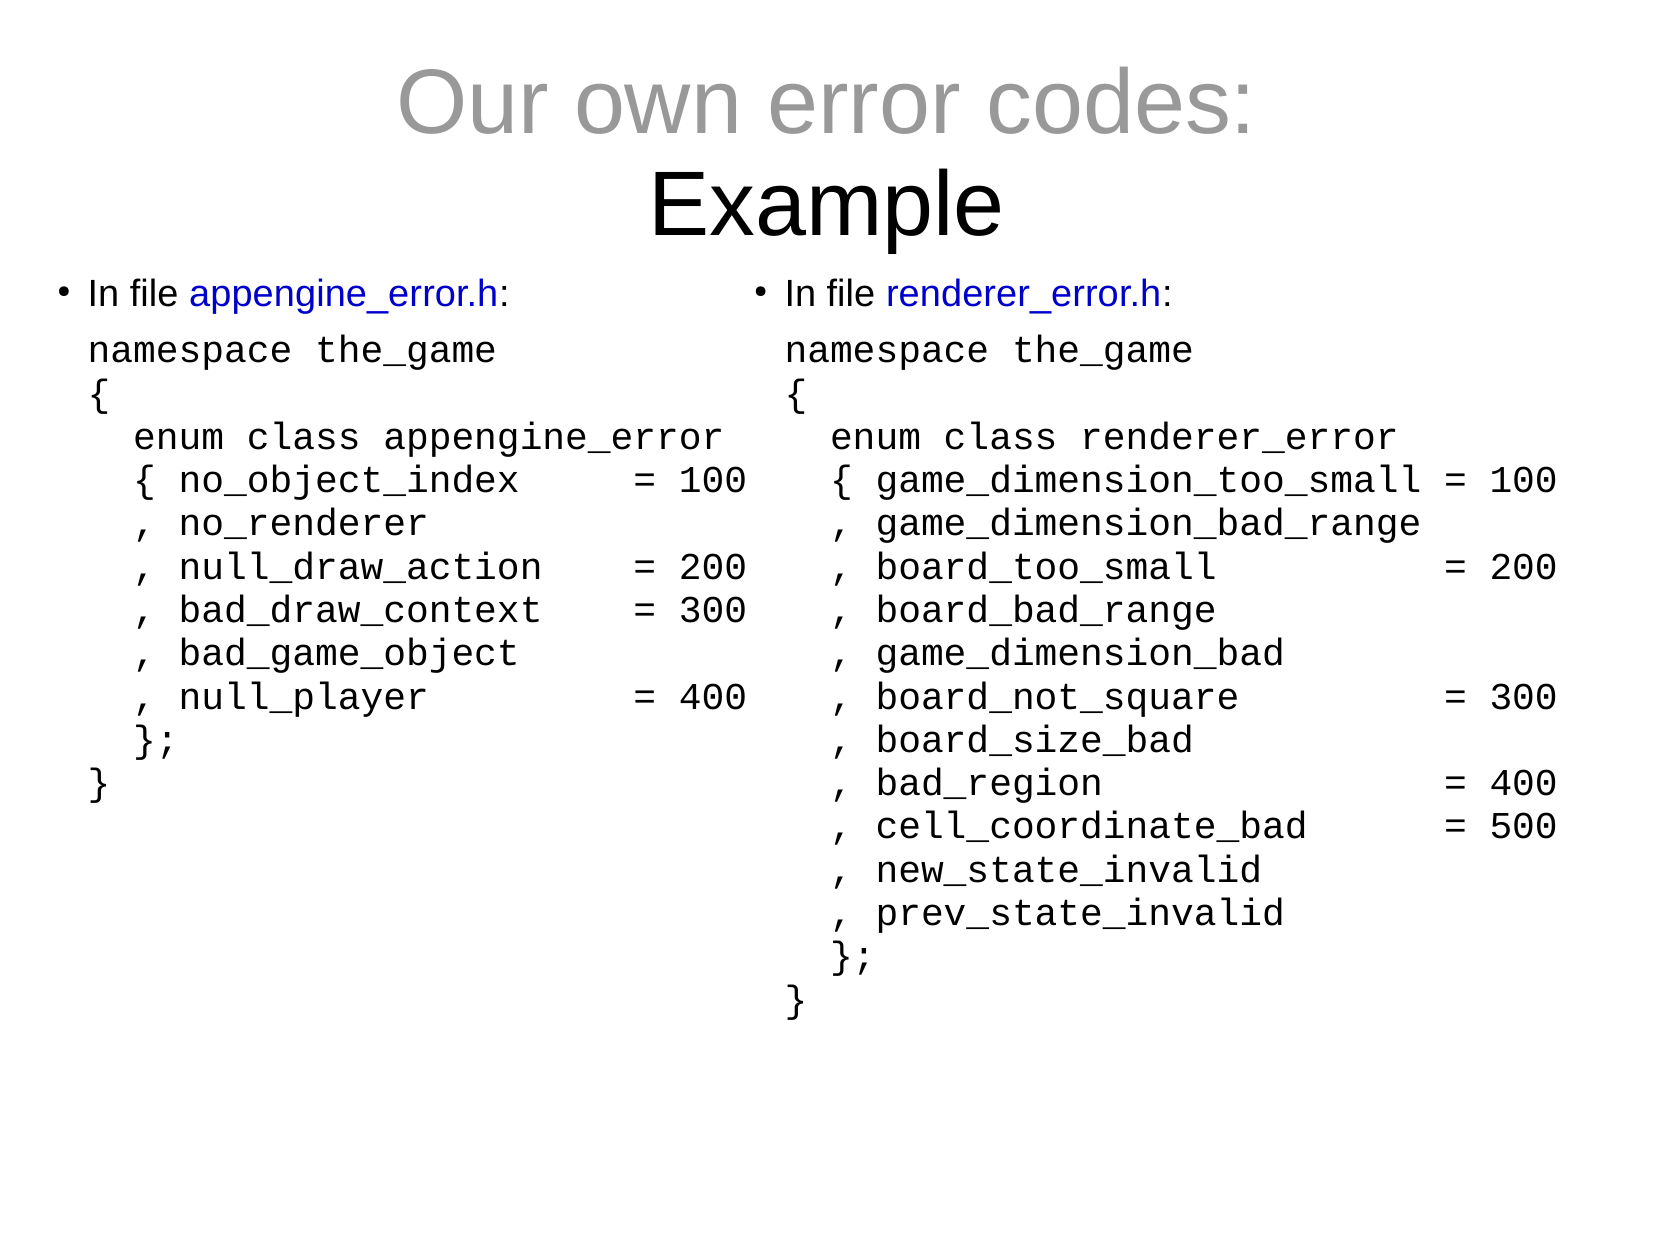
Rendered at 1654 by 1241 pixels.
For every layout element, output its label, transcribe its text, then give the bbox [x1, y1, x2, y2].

list In file renderer_error.h: namespace the_game { enum class renderer_error { game_dimension_too_small = 100 , game_dimension_bad_range , board_too_small = 200 , board_bad_range , game_dimension_bad , board_not_square = 300 , board_size_bad , bad_region = 400 , cell_coordinate_bad = 500 , new_state_invalid , prev_state_invalid }; } [744, 271, 1571, 1205]
list In file appengine_error.h: namespace the_game { enum class appengine_error { no_object_index = 100 , no_renderer , null_draw_action = 200 , bad_draw_context = 300 , bad_game_object , null_player = 400 }; } [47, 271, 744, 969]
title Our own error codes: Example [82, 49, 1571, 257]
